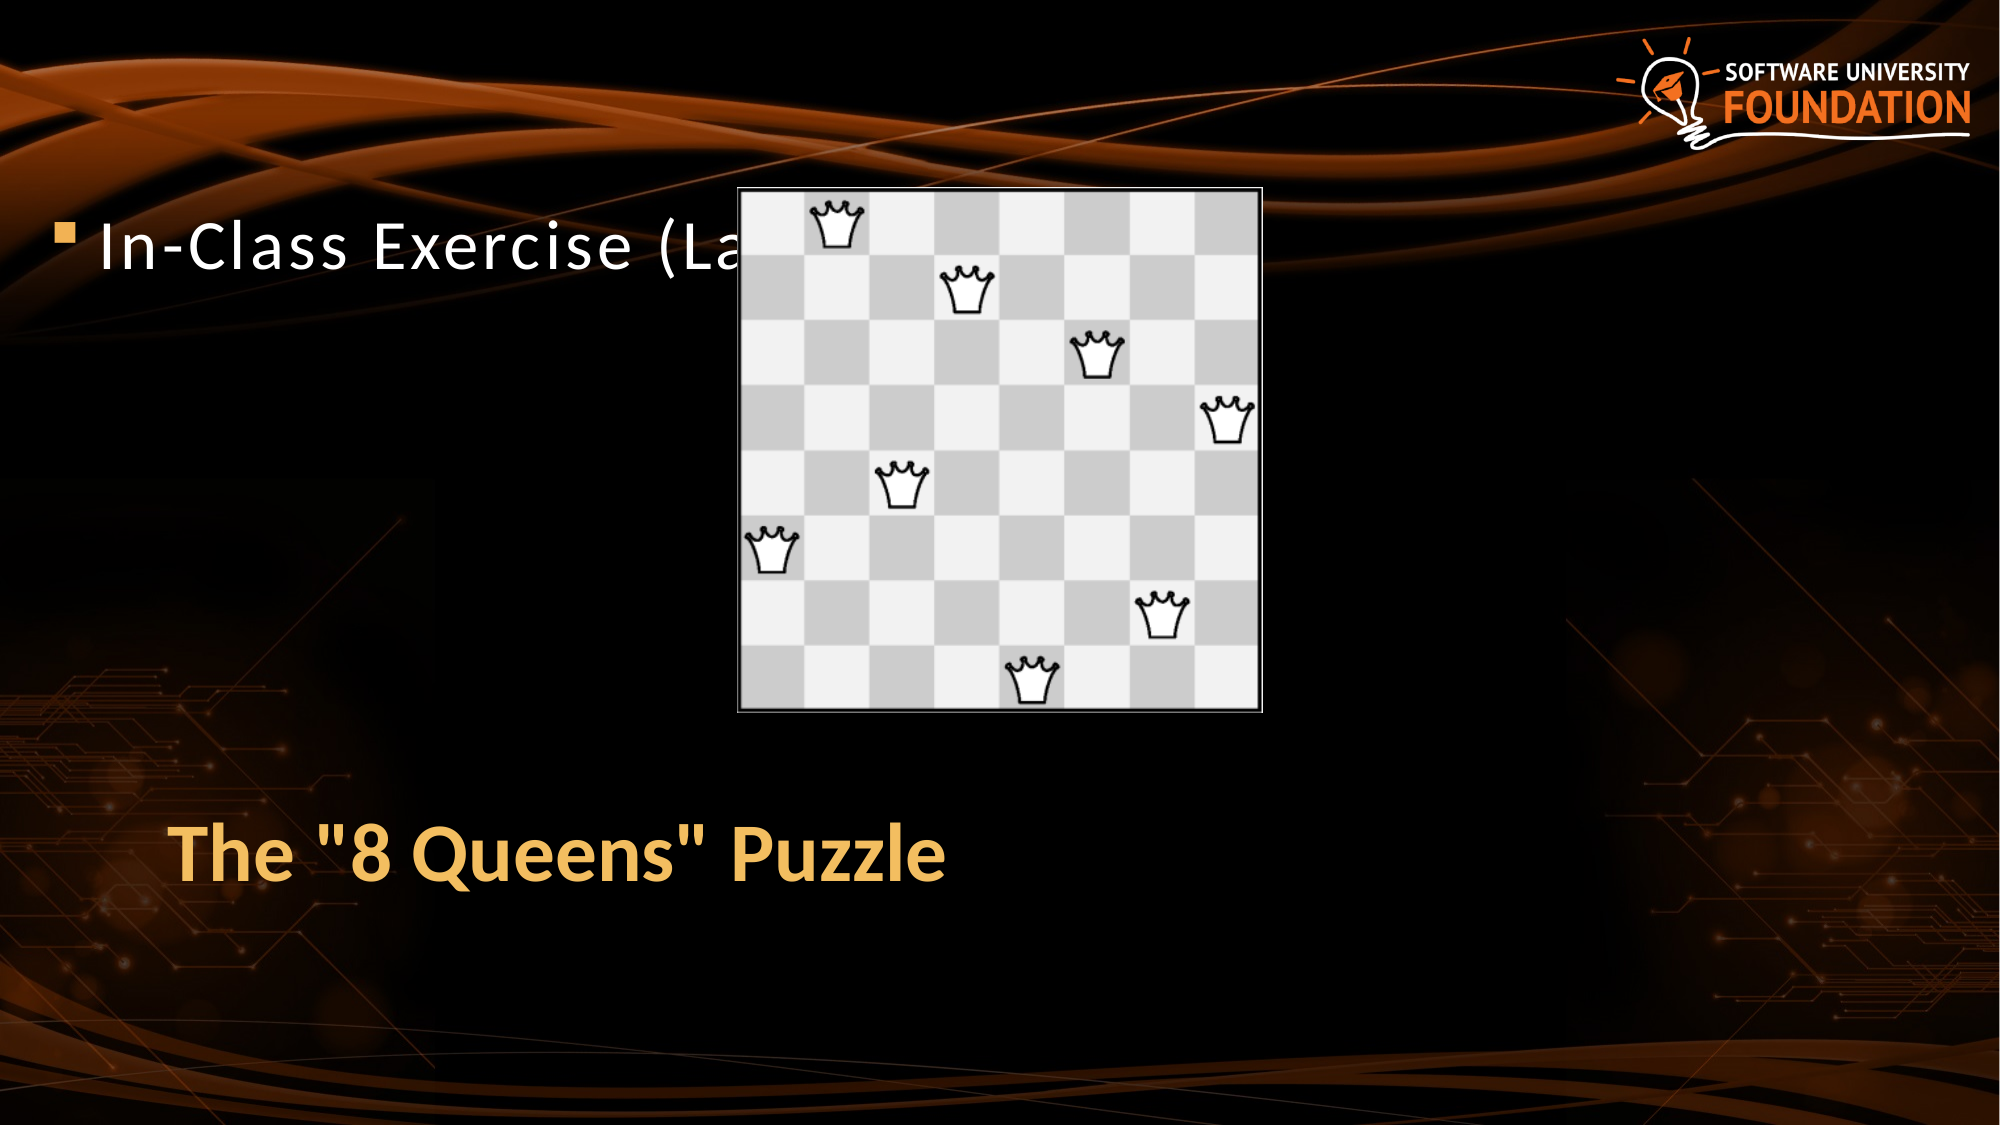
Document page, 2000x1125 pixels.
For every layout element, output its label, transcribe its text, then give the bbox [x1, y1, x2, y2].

picture [0, 0, 2000, 1125]
subtitle In-Class Exercise (Lab) [31, 188, 1968, 1103]
